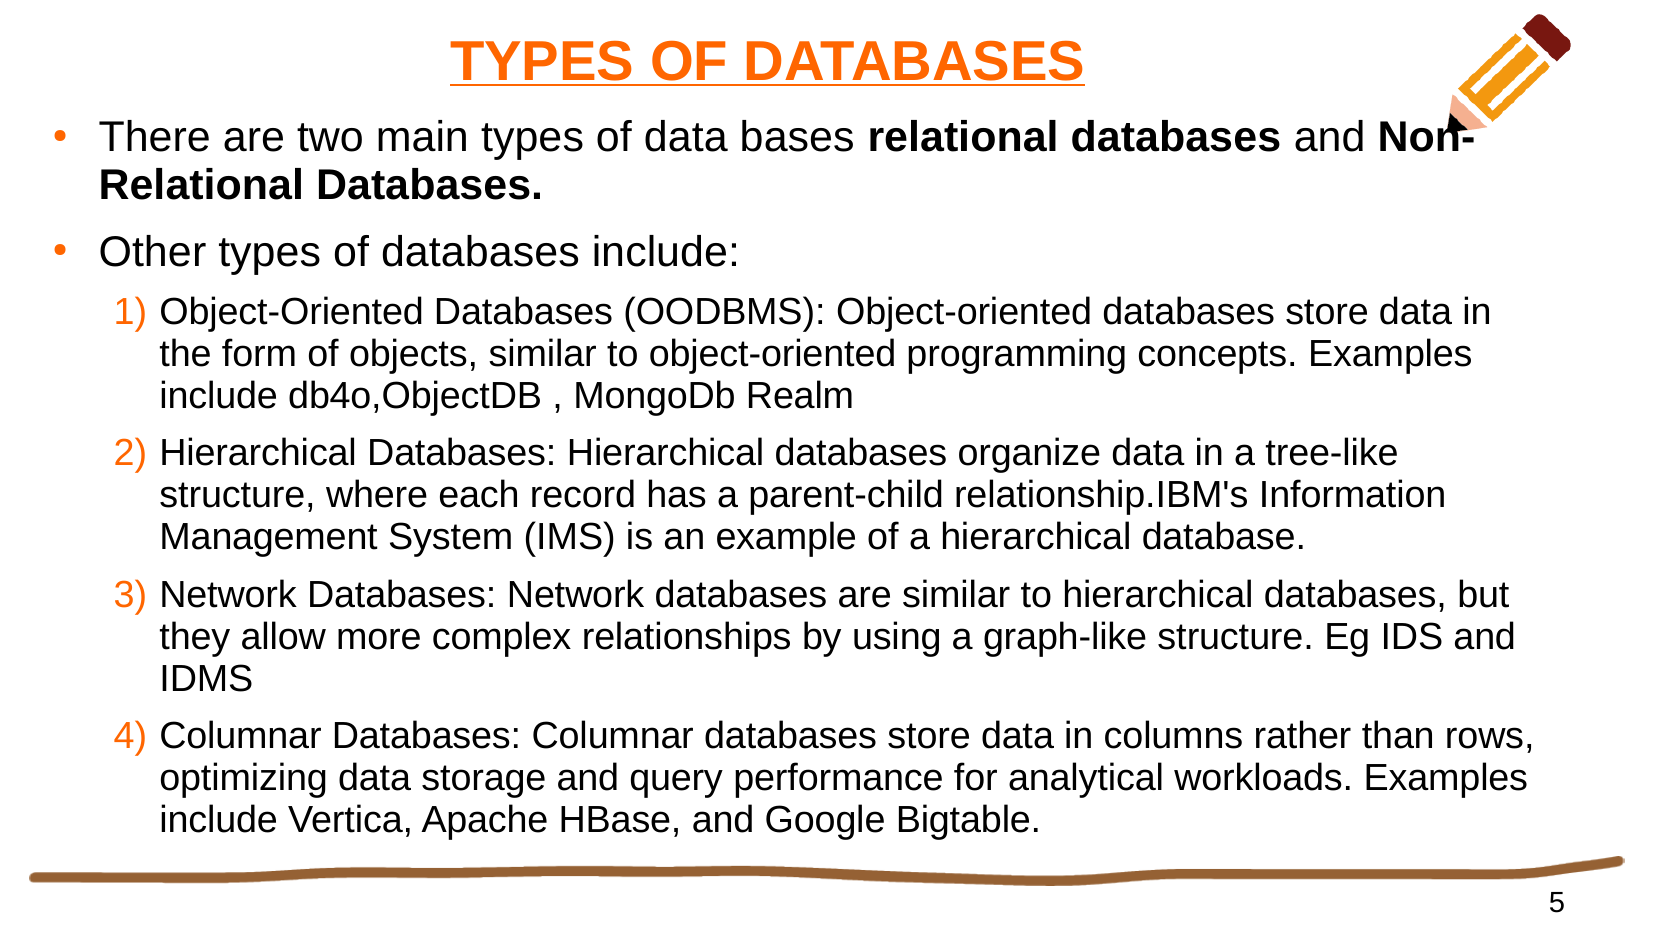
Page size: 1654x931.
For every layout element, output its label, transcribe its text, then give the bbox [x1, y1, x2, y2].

picture [1447, 14, 1571, 133]
picture [29, 856, 1625, 886]
list There are two main types of data bases relational databases and Non-Relational Databases. Other types of databases include: Object-Oriented Databases (OODBMS): Object-oriented databases store data in the form of objects, similar to object-oriented programming concepts. Examples include db4o,ObjectDB , MongoDb Realm Hierarchical Databases: Hierarchical databases organize data in a tree-like structure, where each record has a parent-child relationship.IBM's Information Management System (IMS) is an example of a hierarchical database. Network Databases: Network databases are similar to hierarchical databases, but they allow more complex relationships by using a graph-like structure. Eg IDS and IDMS Columnar Databases: Columnar databases store data in columns rather than rows, optimizing data storage and query performance for analytical workloads. Examples include Vertica, Apache HBase, and Google Bigtable. [37, 112, 1538, 857]
title TYPES OF DATABASES [88, 9, 1447, 112]
